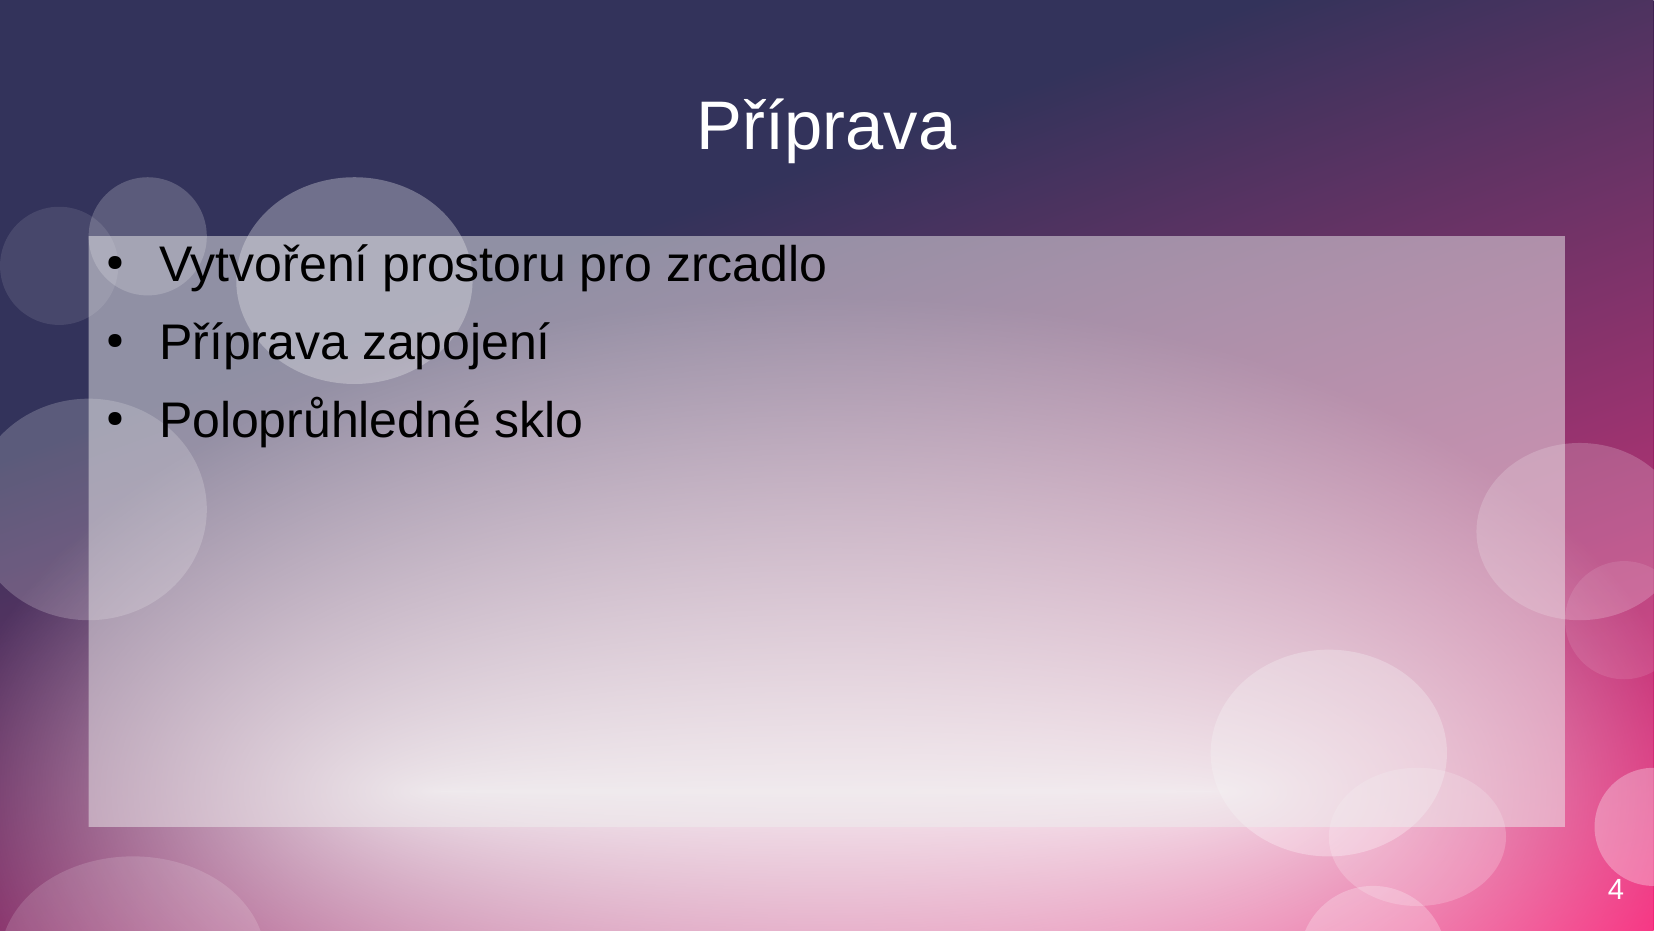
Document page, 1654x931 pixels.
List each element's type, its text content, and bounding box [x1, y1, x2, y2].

list Vytvoření prostoru pro zrcadlo Příprava zapojení Poloprůhledné sklo [88, 236, 1565, 827]
title Příprava [88, 44, 1565, 207]
